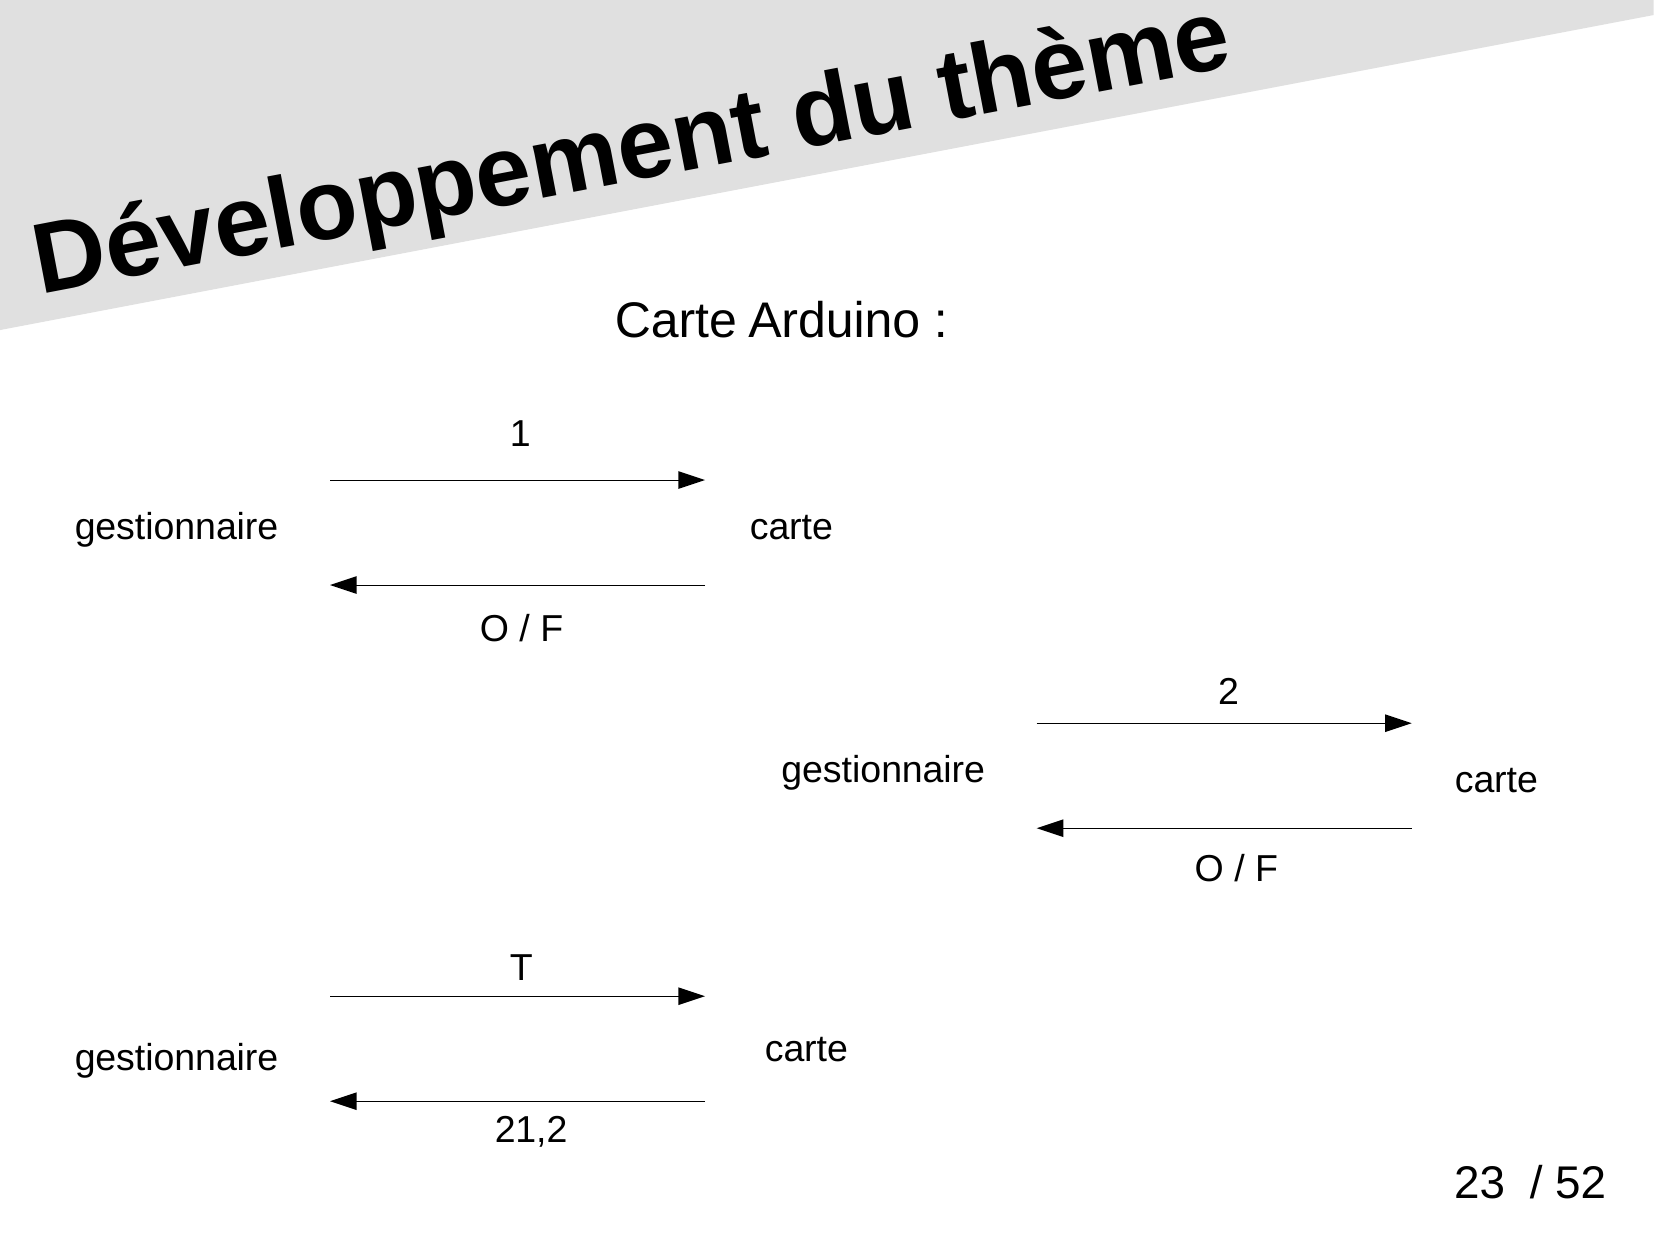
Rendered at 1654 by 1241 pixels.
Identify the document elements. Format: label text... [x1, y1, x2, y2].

text_box carte [750, 1020, 1186, 1077]
text_box carte [1440, 751, 1654, 808]
text_box carte [735, 498, 1171, 556]
text_box 1 [495, 405, 586, 462]
text_box O / F [465, 600, 601, 714]
text_box 2 [1203, 663, 1324, 721]
text_box O / F [1179, 840, 1315, 897]
text_box gestionnaire [60, 1029, 436, 1087]
text_box T [495, 939, 586, 997]
text_box 21,2 [480, 1101, 631, 1201]
text_box gestionnaire [60, 498, 436, 556]
title Développement du thème [14, 0, 1516, 362]
text_box gestionnaire [766, 741, 1142, 799]
text_box Carte Arduino : [600, 285, 1576, 356]
